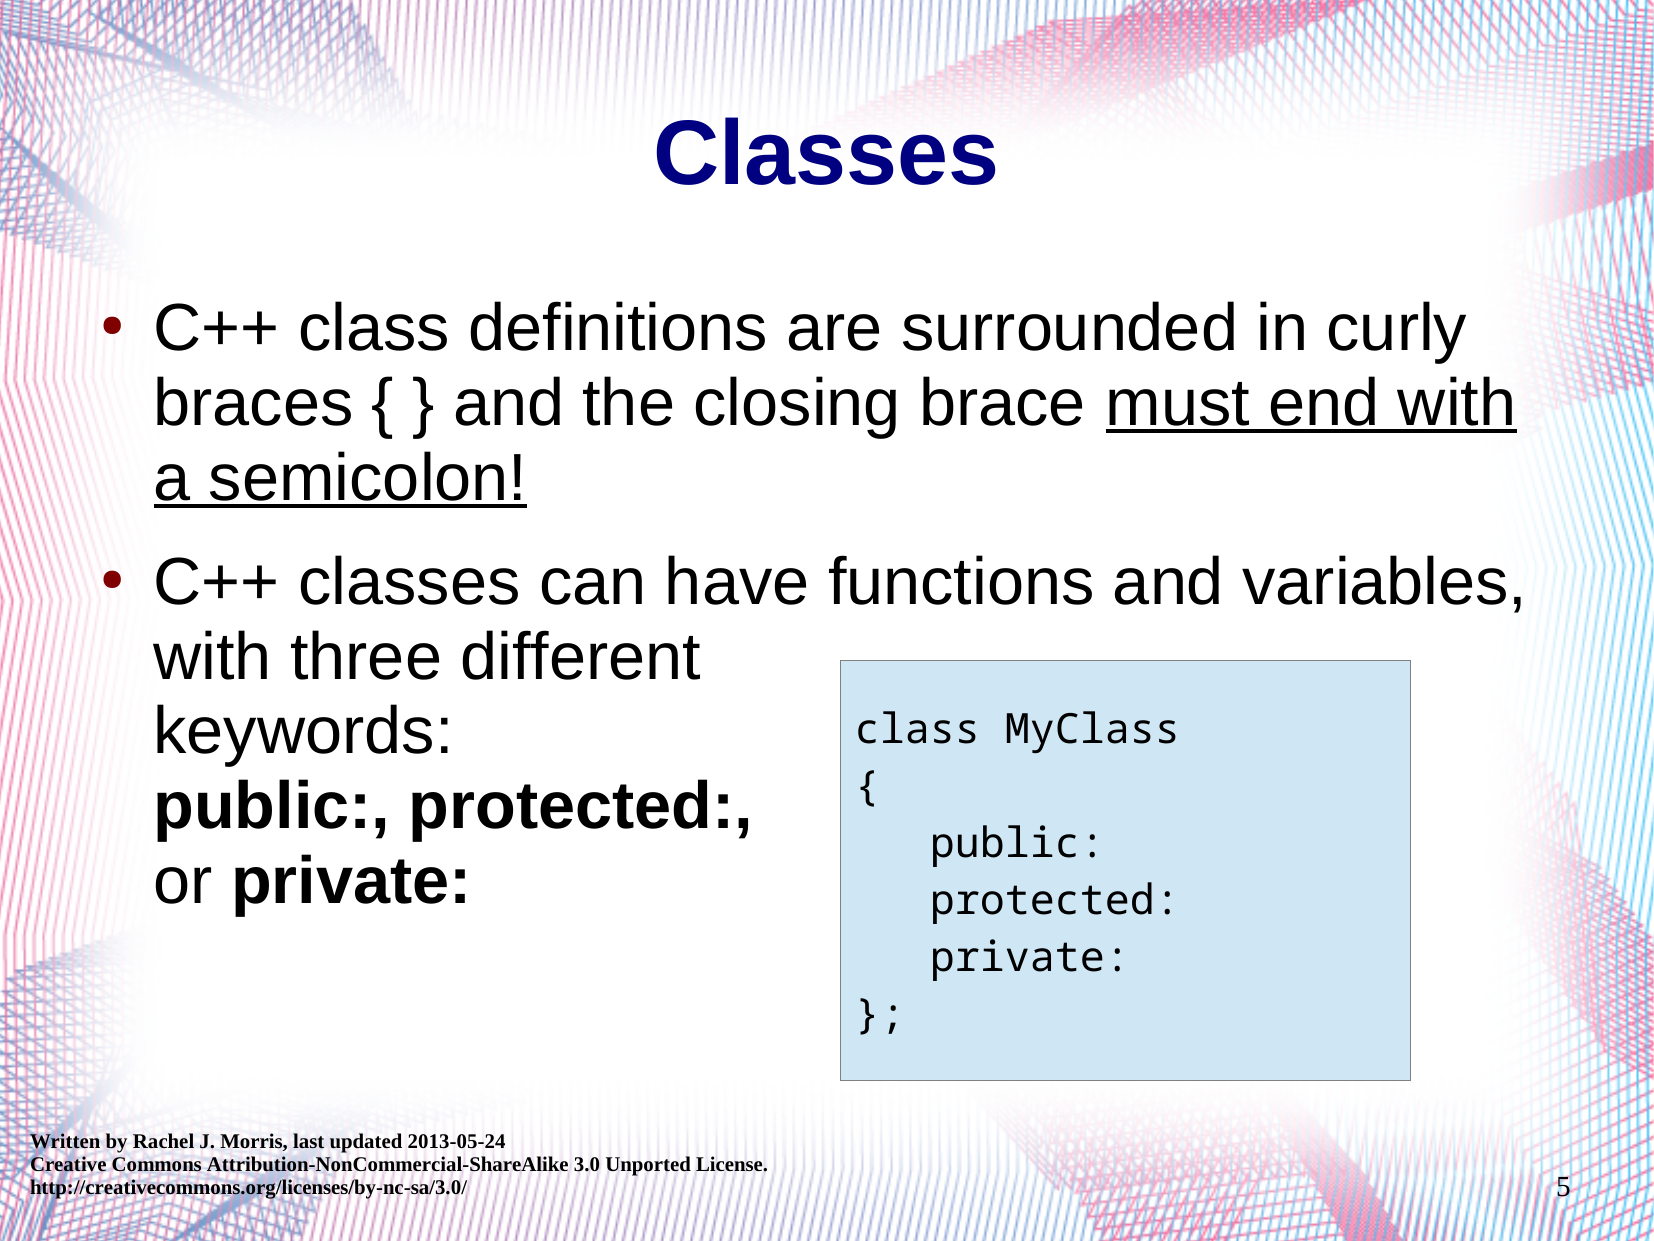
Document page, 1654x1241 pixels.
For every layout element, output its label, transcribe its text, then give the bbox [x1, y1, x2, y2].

text_box class MyClass { public: protected: private: }; [840, 660, 1411, 1081]
list C++ class definitions are surrounded in curly braces { } and the closing brace must end with a semicolon! C++ classes can have functions and variables, with three different keywords: public:, protected:, or private: [82, 290, 1571, 1010]
title Classes [82, 49, 1571, 257]
picture [0, 0, 1654, 1241]
